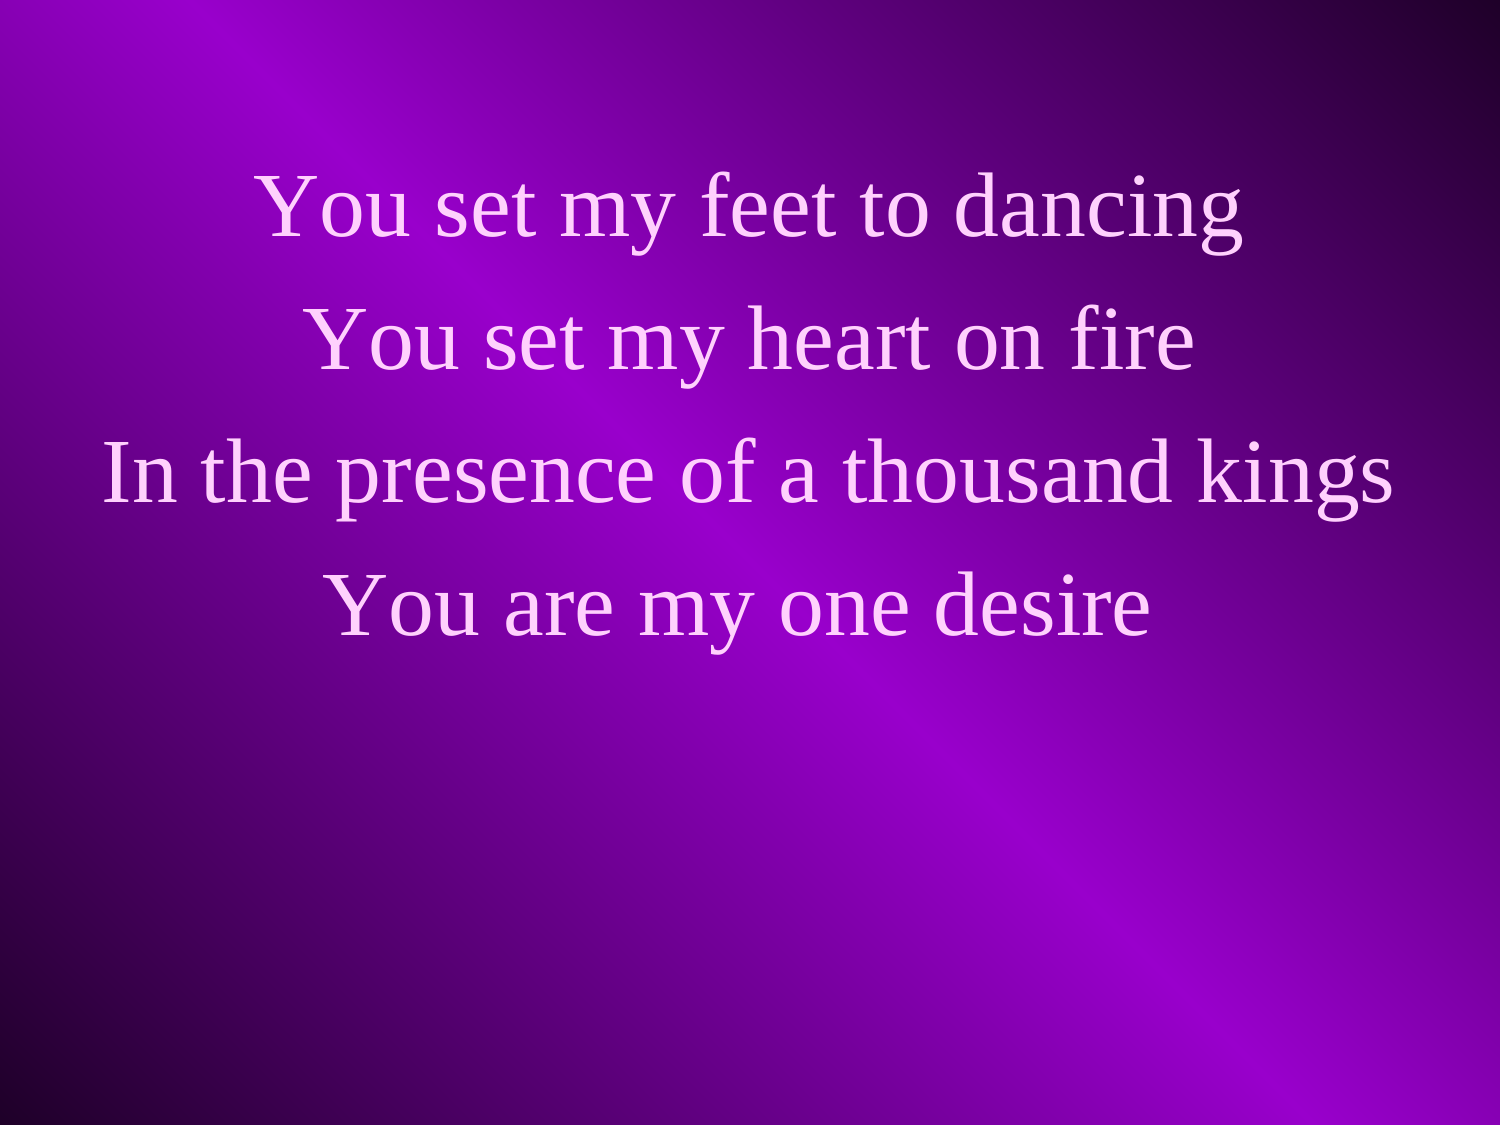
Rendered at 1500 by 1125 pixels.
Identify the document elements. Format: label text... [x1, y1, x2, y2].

subtitle You set my feet to dancing You set my heart on fire In the presence of a thousand kings You are my one desire [62, 137, 1438, 850]
